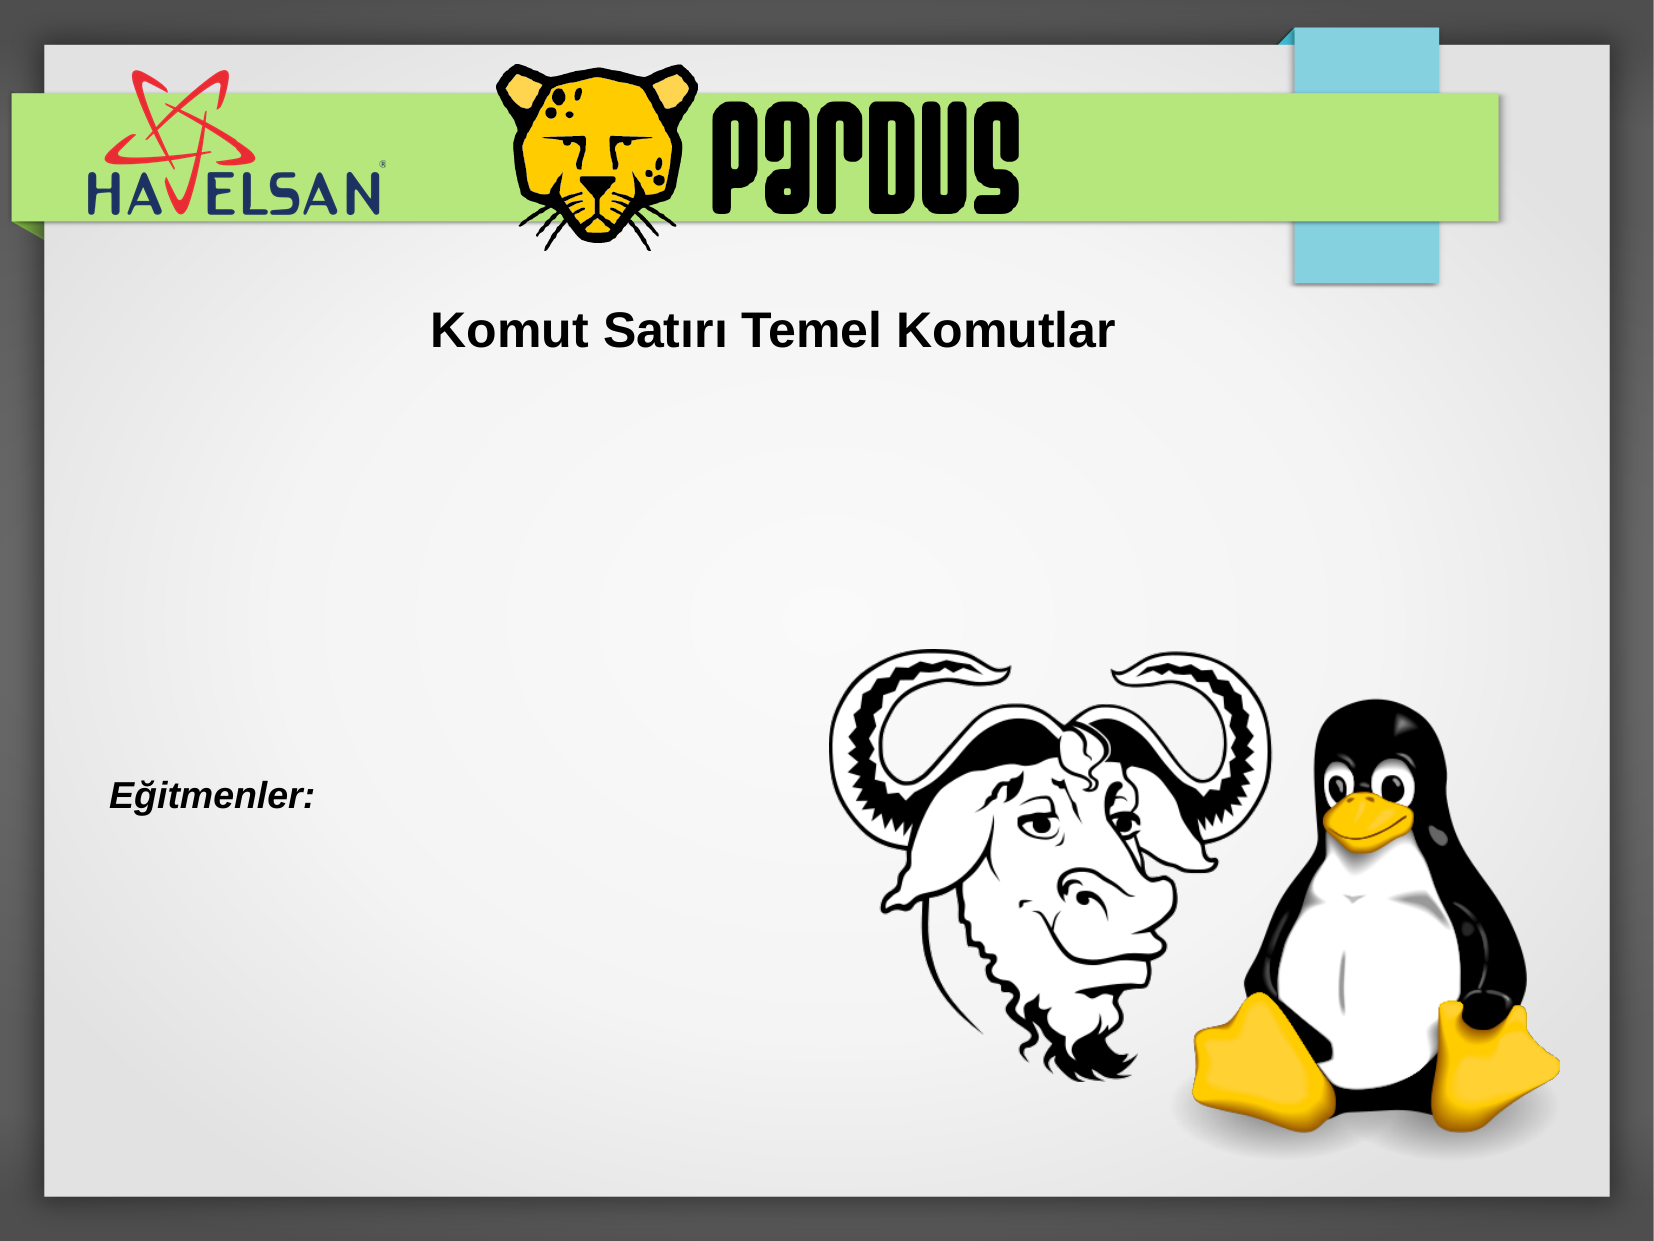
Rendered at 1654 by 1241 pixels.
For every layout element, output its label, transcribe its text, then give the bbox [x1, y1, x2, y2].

text_box Eğitmenler: [94, 767, 1087, 1241]
picture [0, 0, 1654, 1241]
text_box Komut Satırı Temel Komutlar [100, 295, 1447, 478]
